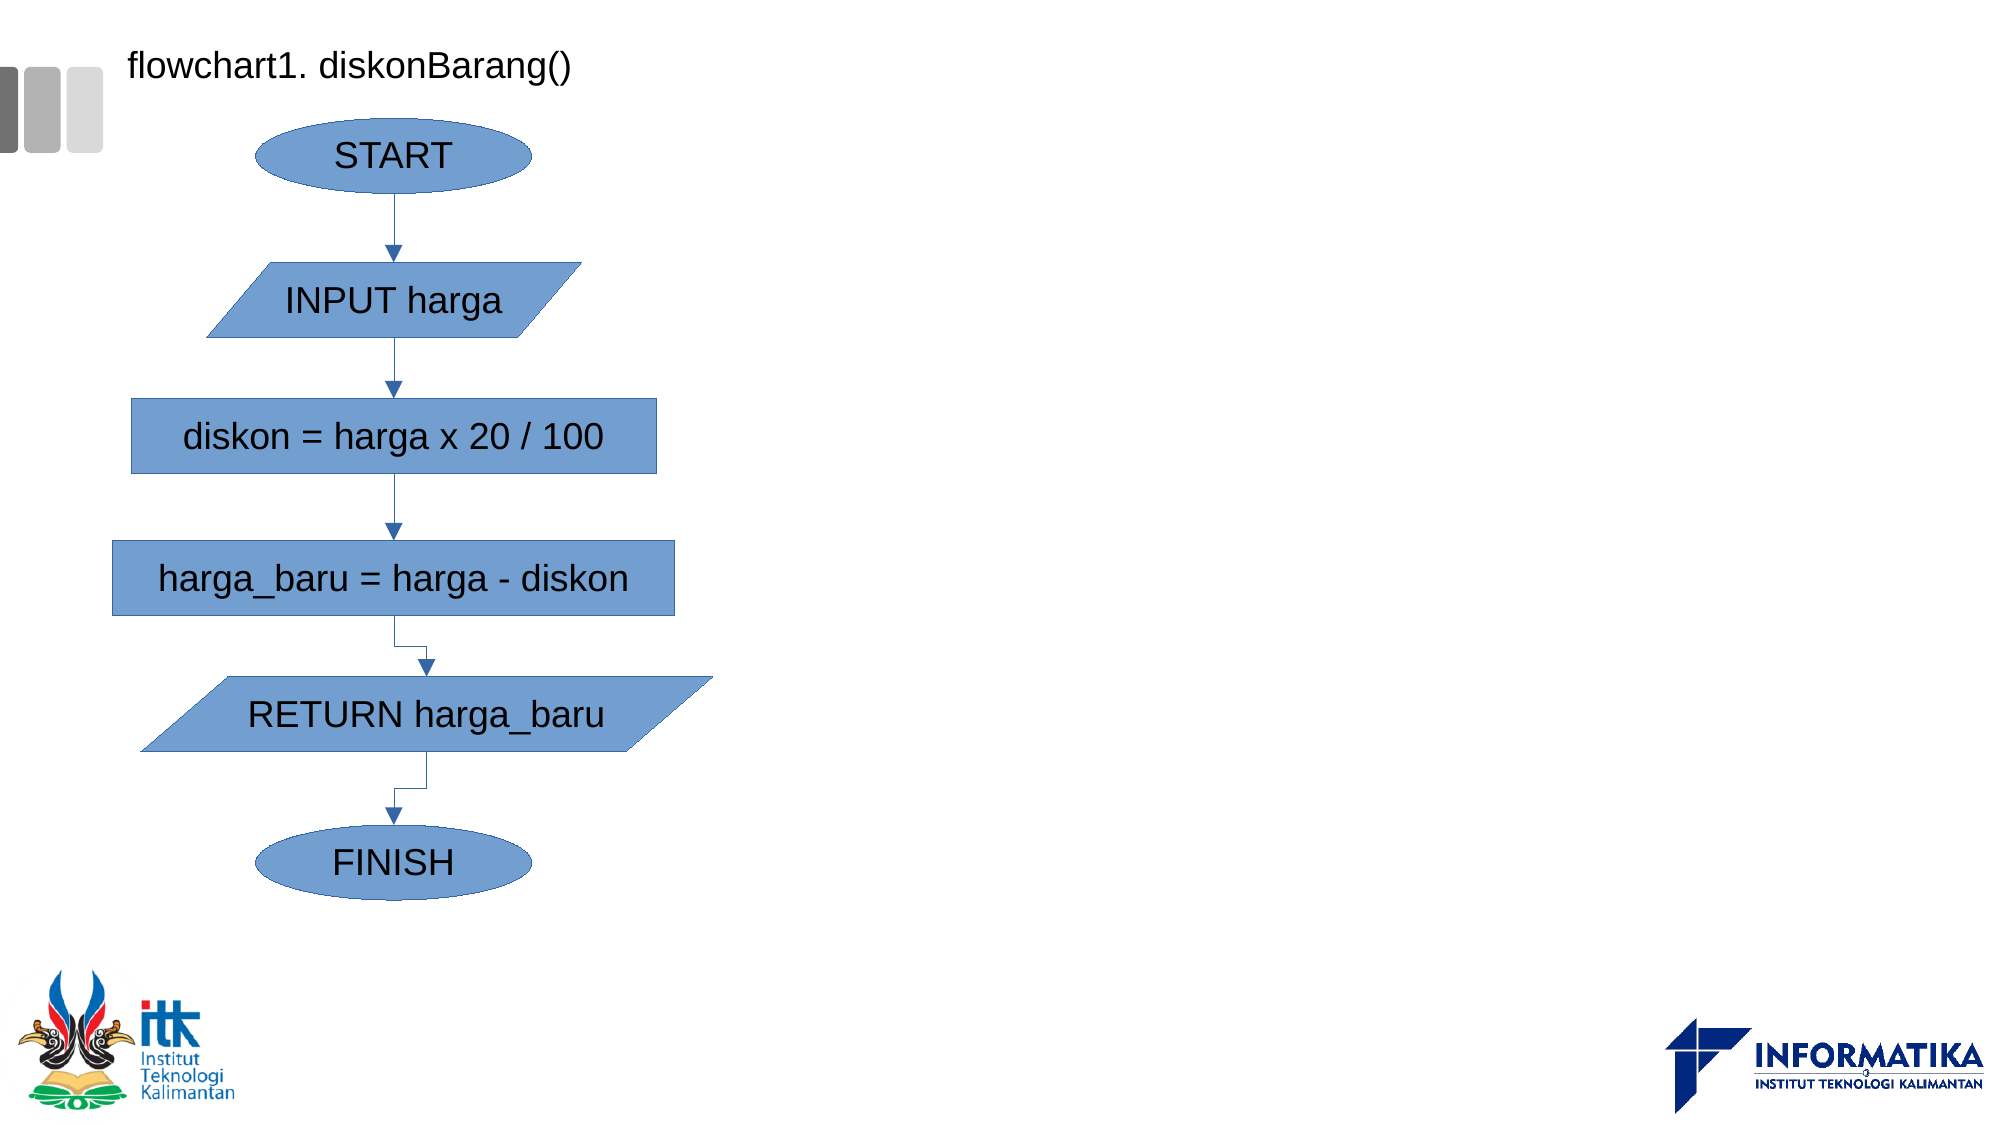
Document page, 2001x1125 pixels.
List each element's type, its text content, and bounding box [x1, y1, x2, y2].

text_box flowchart1. diskonBarang() [112, 37, 588, 95]
text_box harga_baru = harga - diskon [112, 540, 675, 616]
text_box INPUT harga [206, 262, 582, 338]
picture [0, 935, 253, 1125]
text_box FINISH [255, 825, 532, 901]
text_box diskon = harga x 20 / 100 [131, 398, 657, 474]
picture [1664, 1017, 1984, 1114]
text_box START [255, 118, 532, 194]
text_box RETURN harga_baru [140, 676, 713, 752]
